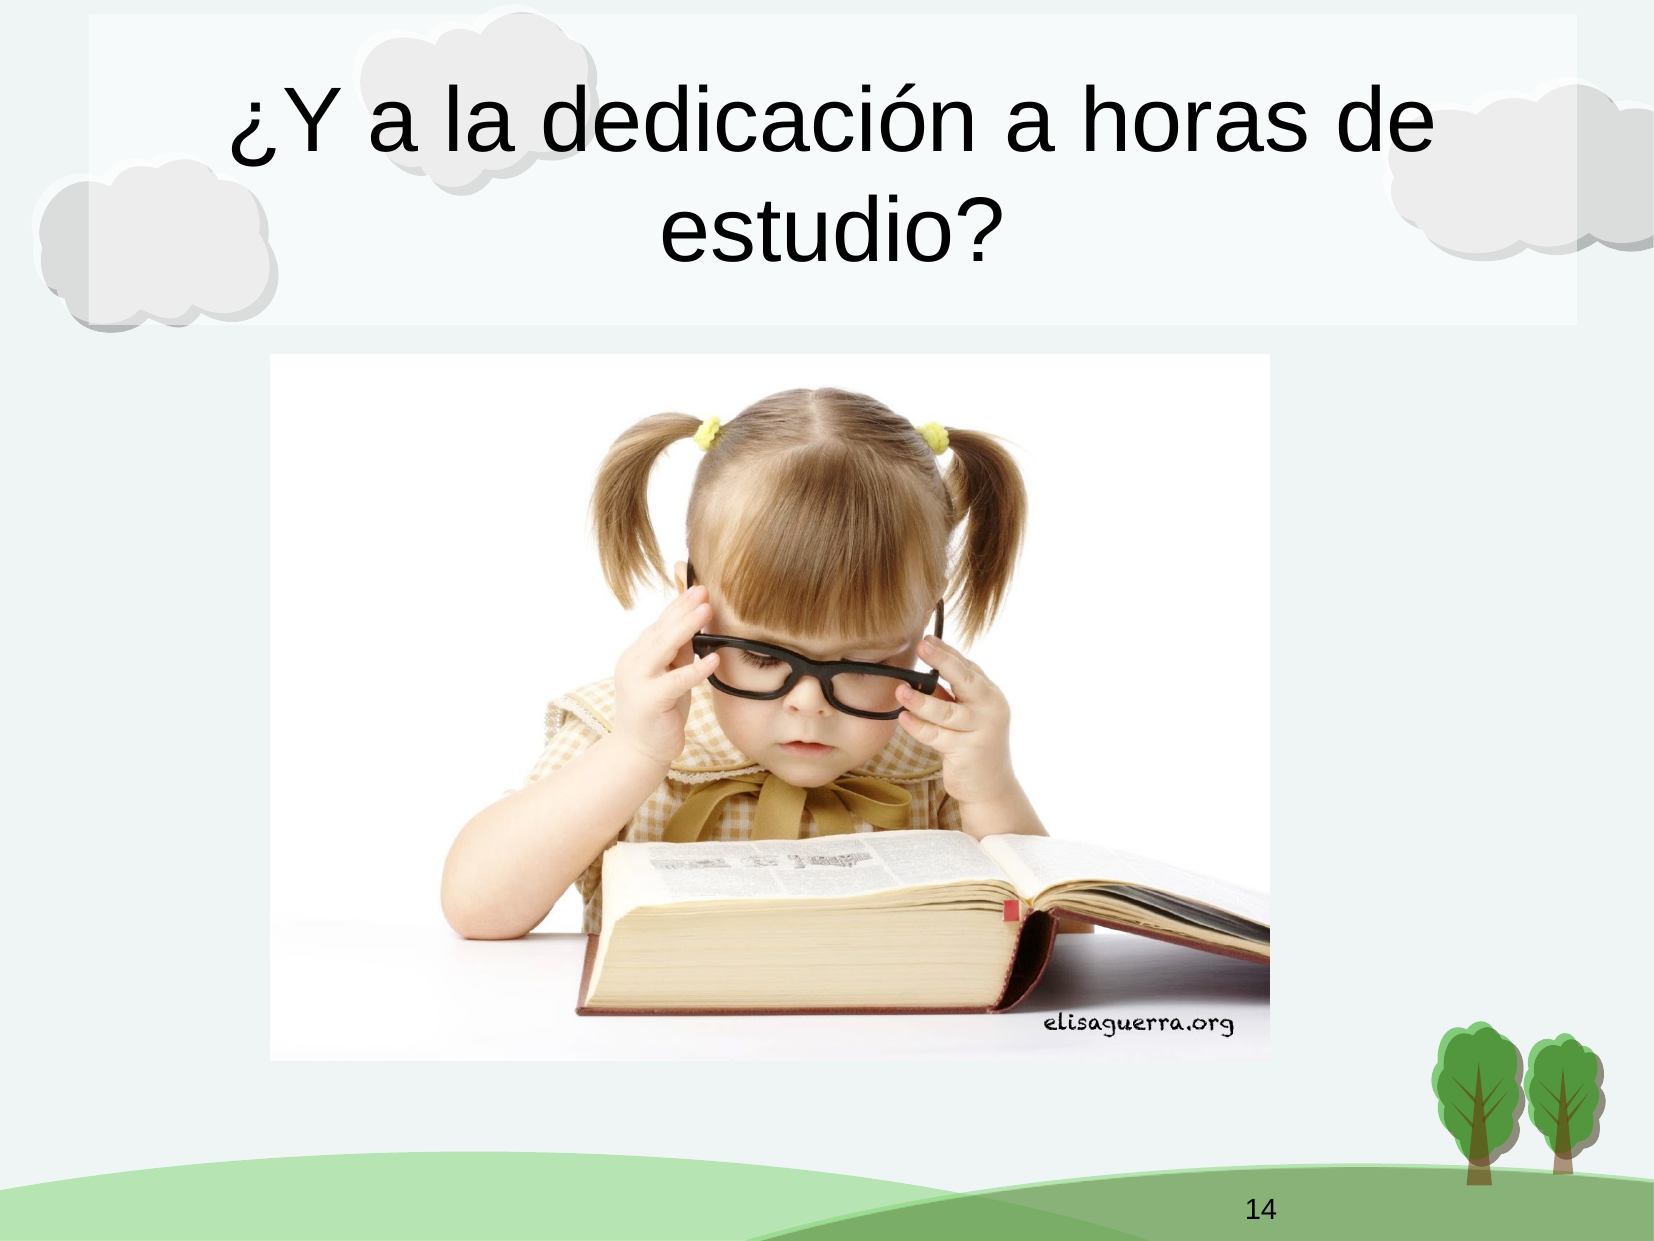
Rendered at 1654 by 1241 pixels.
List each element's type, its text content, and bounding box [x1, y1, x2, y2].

picture [270, 354, 1270, 1061]
text_box [1244, 1190, 1630, 1241]
title ¿Y a la dedicación a horas de estudio? [88, 14, 1577, 325]
